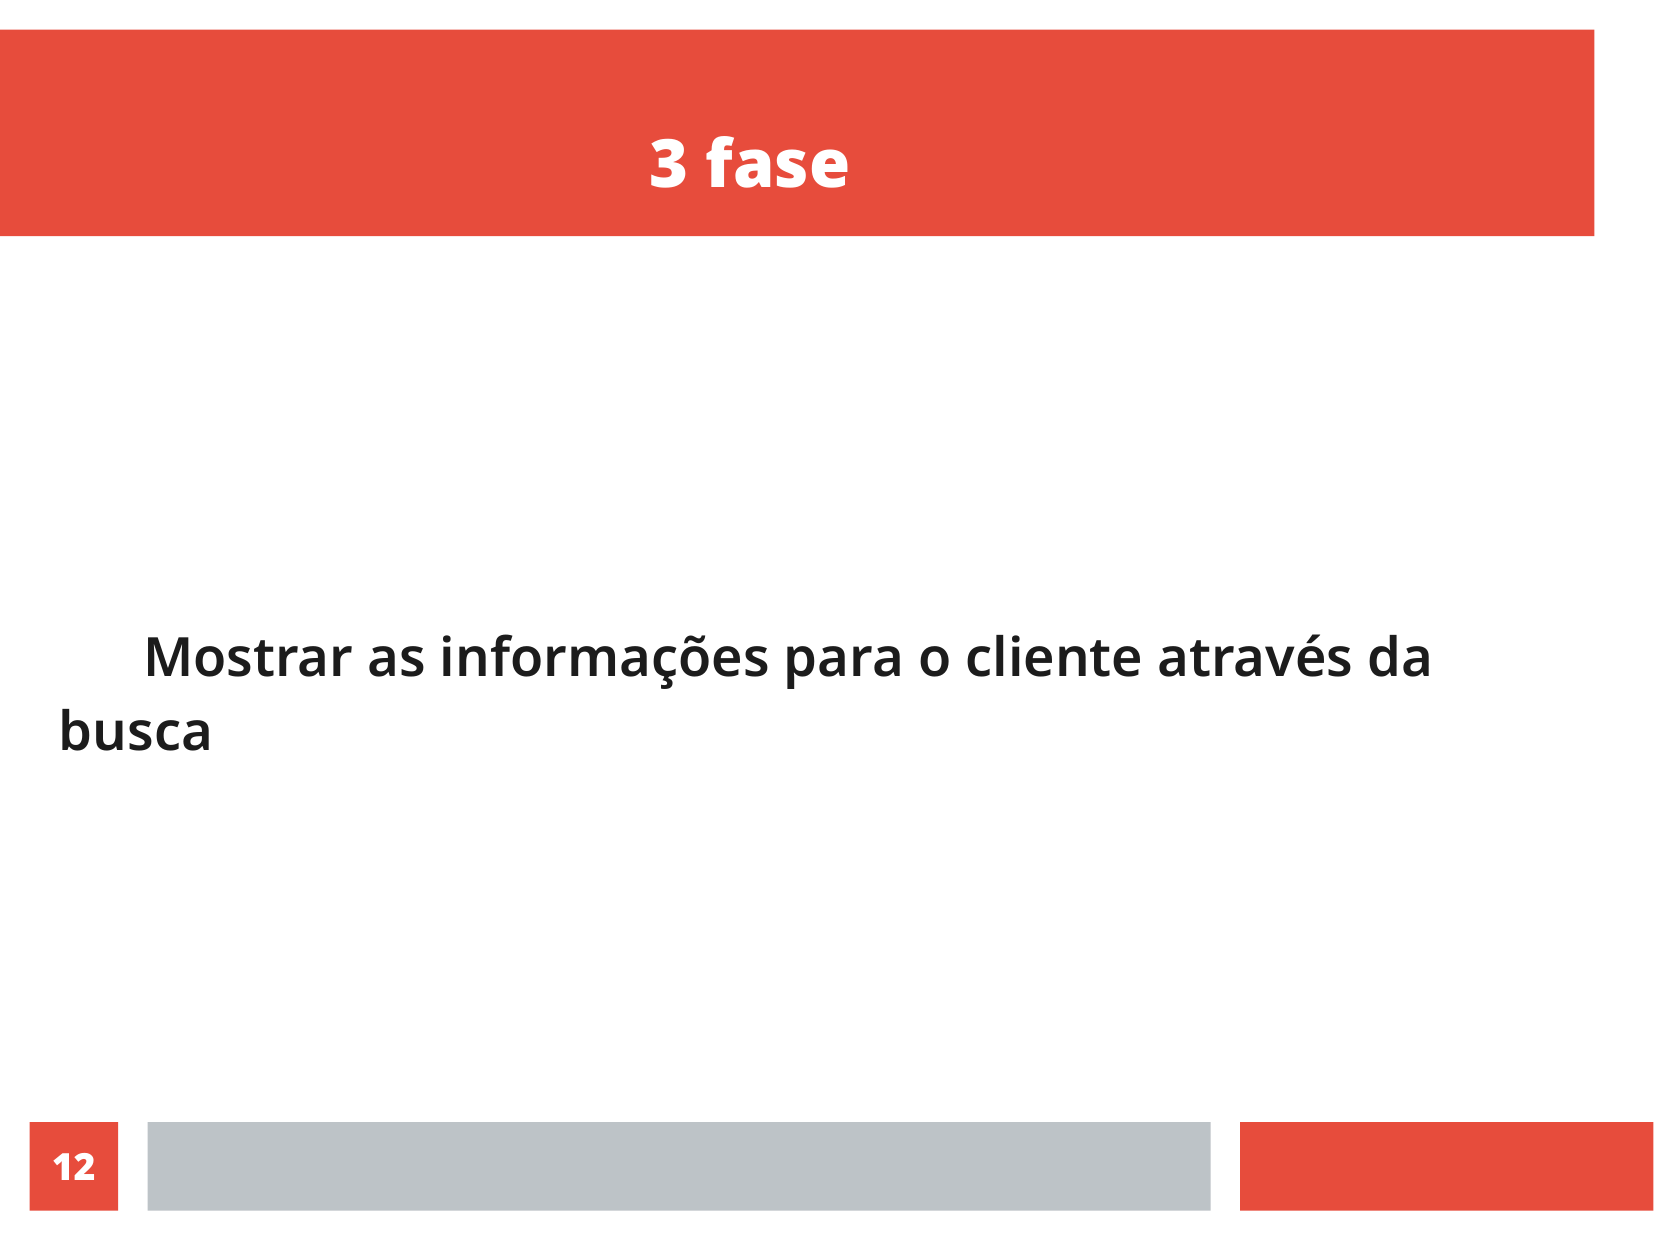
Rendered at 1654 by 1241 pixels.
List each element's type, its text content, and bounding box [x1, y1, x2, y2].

title 3 fase [59, 59, 1595, 207]
list Mostrar as informações para o cliente através da busca [59, 324, 1565, 1093]
